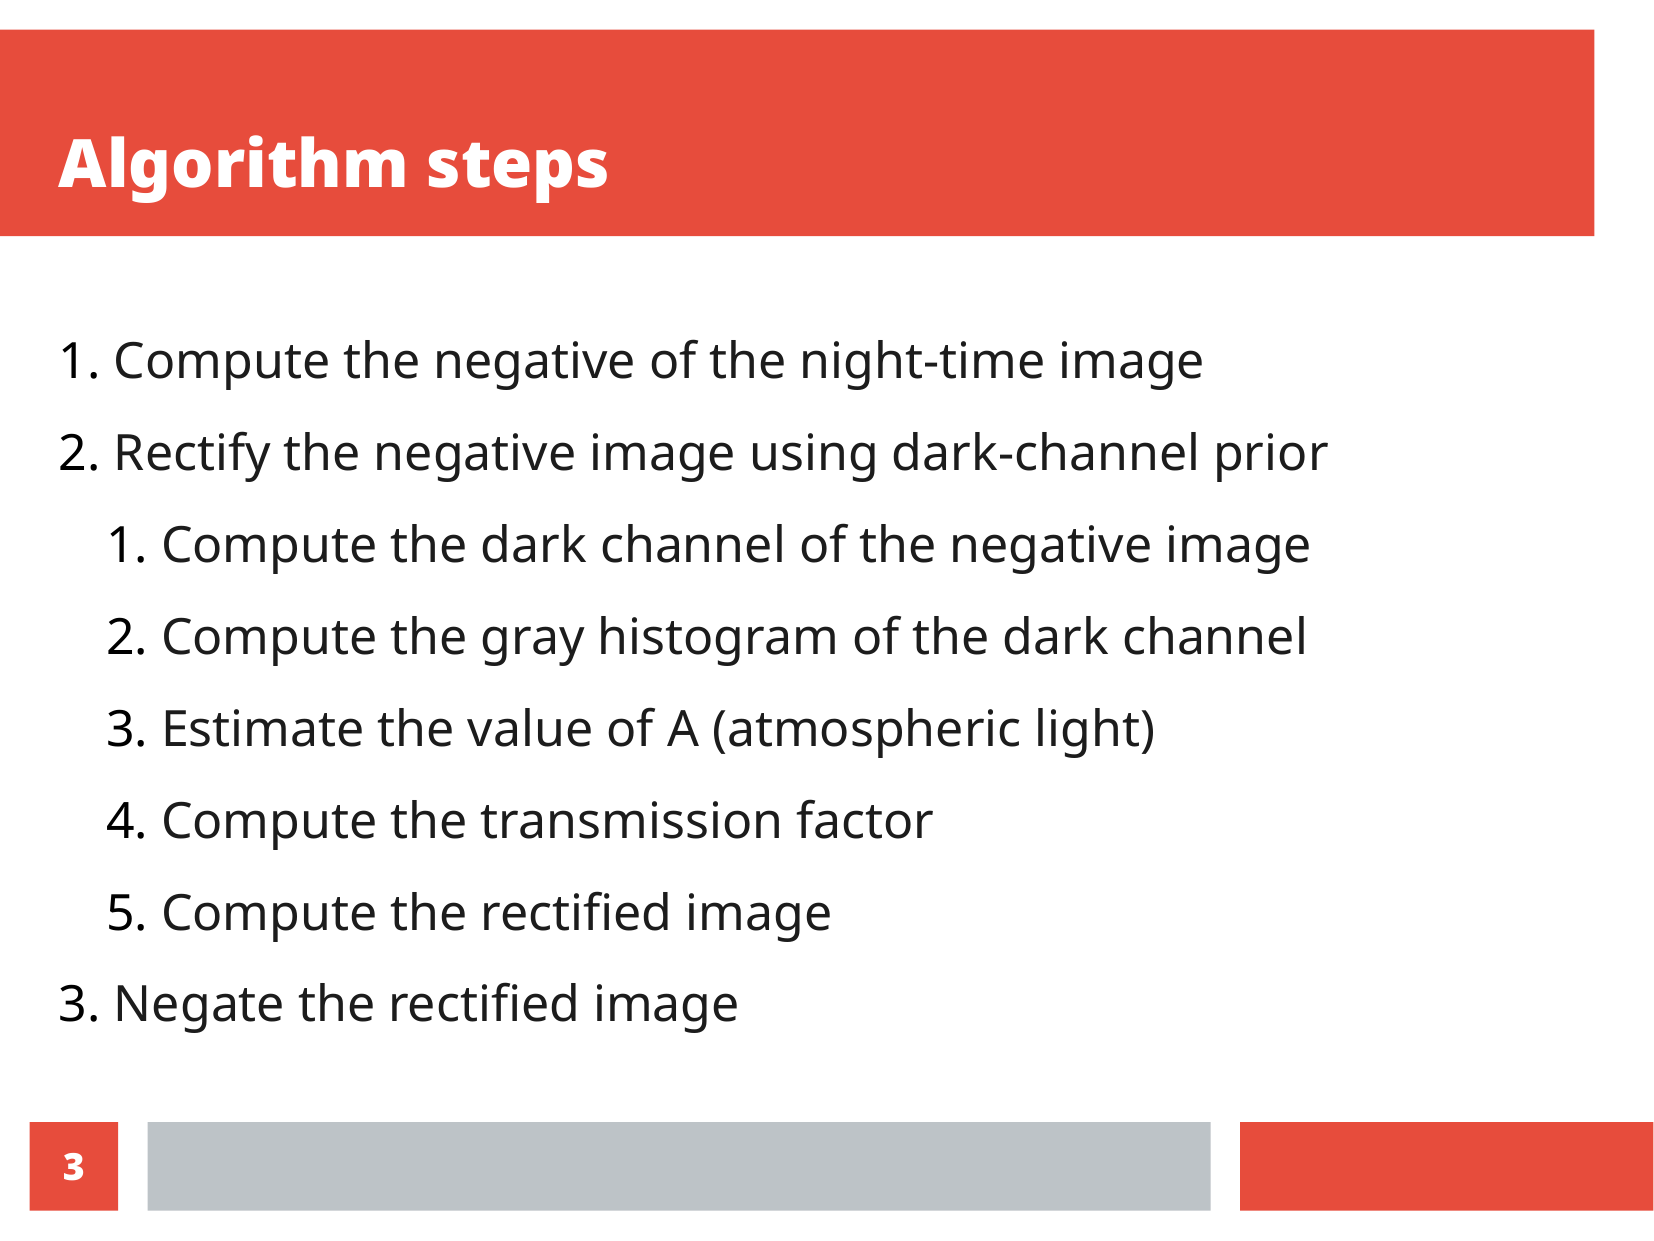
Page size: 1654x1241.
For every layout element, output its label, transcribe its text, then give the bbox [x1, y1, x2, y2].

title Algorithm steps [59, 59, 1595, 207]
list Compute the negative of the night-time image Rectify the negative image using dark-channel prior Compute the dark channel of the negative image Compute the gray histogram of the dark channel Estimate the value of A (atmospheric light) Compute the transmission factor Compute the rectified image Negate the rectified image [59, 324, 1565, 1093]
